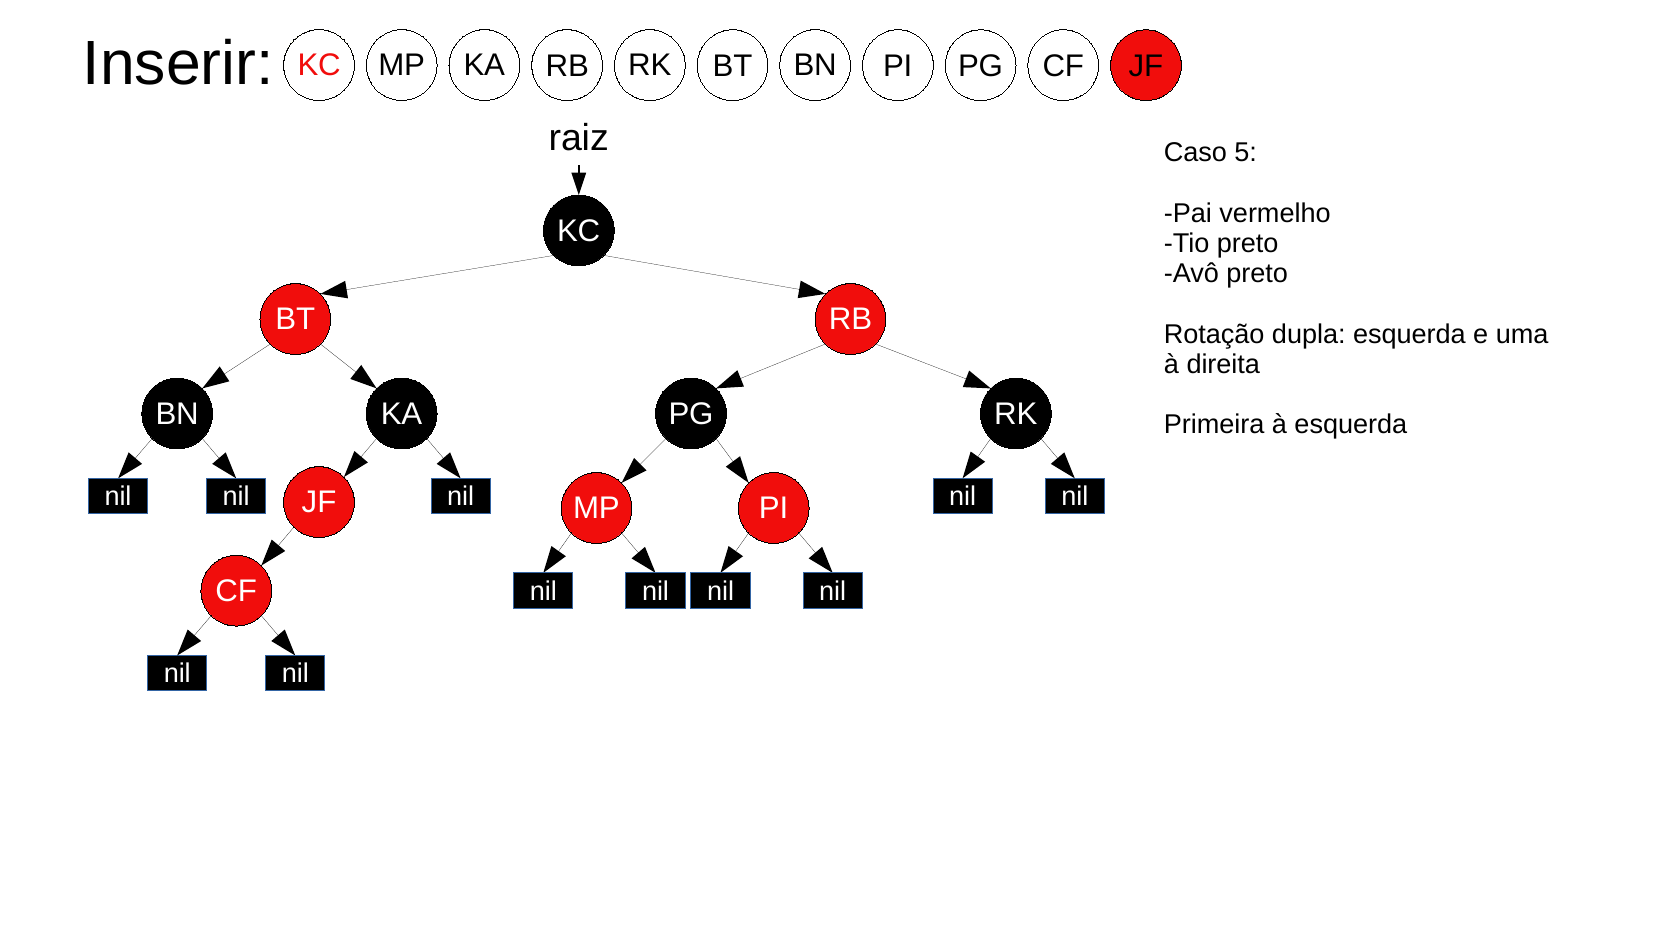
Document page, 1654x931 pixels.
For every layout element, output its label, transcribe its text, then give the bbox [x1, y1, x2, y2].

text_box JF [283, 466, 355, 538]
text_box nil [265, 655, 325, 691]
text_box BN [141, 378, 213, 449]
title Inserir: [82, 28, 284, 98]
text_box BT [697, 29, 768, 101]
text_box CF [200, 555, 272, 627]
text_box KC [543, 195, 615, 266]
text_box PG [945, 29, 1017, 101]
text_box PI [862, 29, 934, 101]
text_box RK [614, 29, 686, 101]
text_box nil [933, 478, 993, 514]
text_box nil [206, 478, 266, 514]
text_box KA [449, 29, 520, 101]
text_box RB [531, 29, 603, 101]
text_box nil [147, 655, 207, 691]
text_box KC [283, 29, 355, 101]
text_box MP [561, 472, 632, 544]
text_box PI [738, 472, 810, 544]
text_box MP [366, 29, 438, 101]
text_box Caso 5: -Pai vermelho -Tio preto -Avô preto Rotação dupla: esquerda e uma à direita Primeira à esquerda [1149, 130, 1631, 448]
text_box BT [259, 283, 331, 355]
text_box nil [803, 572, 863, 609]
text_box RB [815, 283, 886, 355]
text_box PG [655, 378, 727, 449]
text_box KA [366, 378, 438, 449]
text_box nil [431, 478, 491, 514]
text_box nil [1045, 478, 1105, 514]
text_box nil [88, 478, 148, 514]
text_box BN [779, 29, 851, 101]
text_box nil [513, 572, 573, 609]
text_box nil [690, 572, 751, 609]
text_box nil [625, 572, 686, 609]
text_box raiz [533, 108, 624, 166]
text_box RK [980, 378, 1052, 449]
text_box JF [1110, 29, 1182, 101]
text_box CF [1027, 29, 1099, 101]
